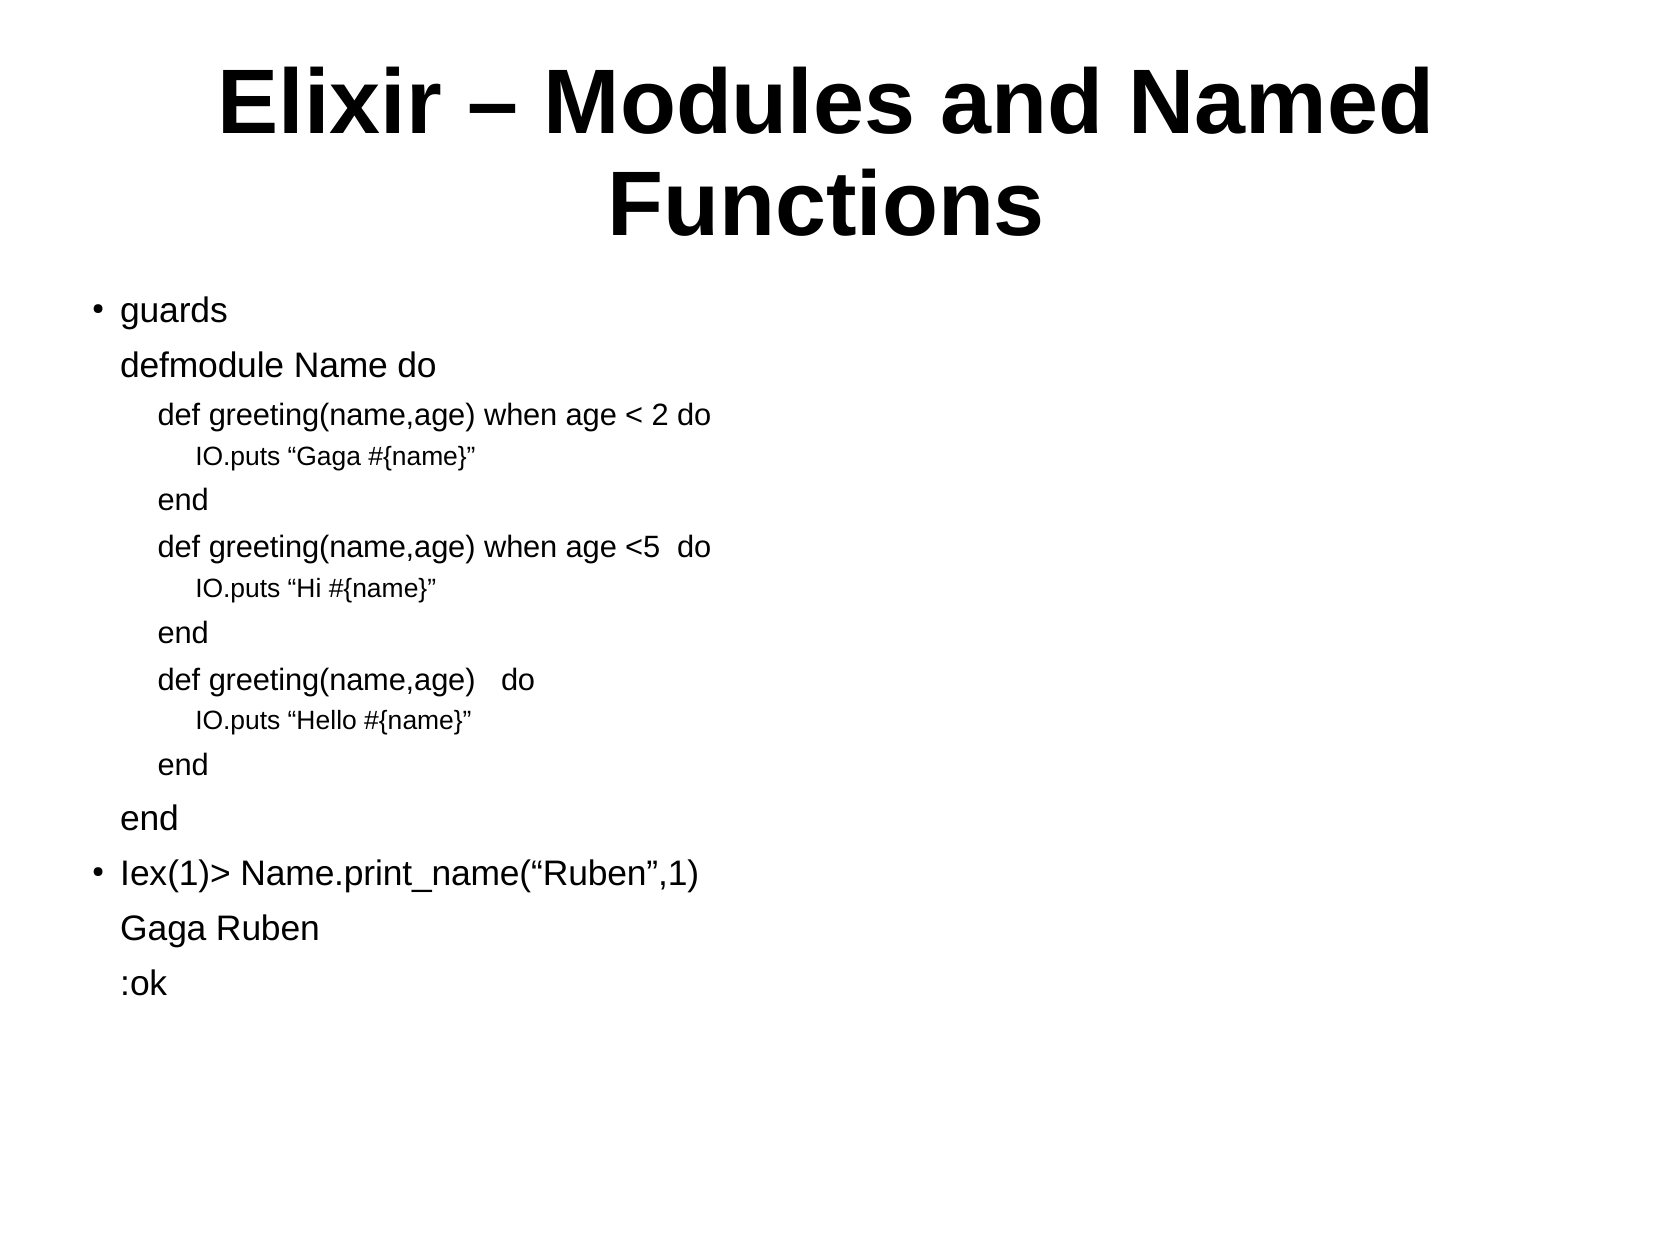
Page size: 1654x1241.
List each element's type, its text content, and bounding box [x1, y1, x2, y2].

title Elixir – Modules and Named Functions [82, 49, 1571, 257]
list guards defmodule Name do def greeting(name,age) when age < 2 do IO.puts “Gaga #{name}” end def greeting(name,age) when age <5 do IO.puts “Hi #{name}” end def greeting(name,age) do IO.puts “Hello #{name}” end end Iex(1)> Name.print_name(“Ruben”,1) Gaga Ruben :ok [82, 290, 1571, 1010]
